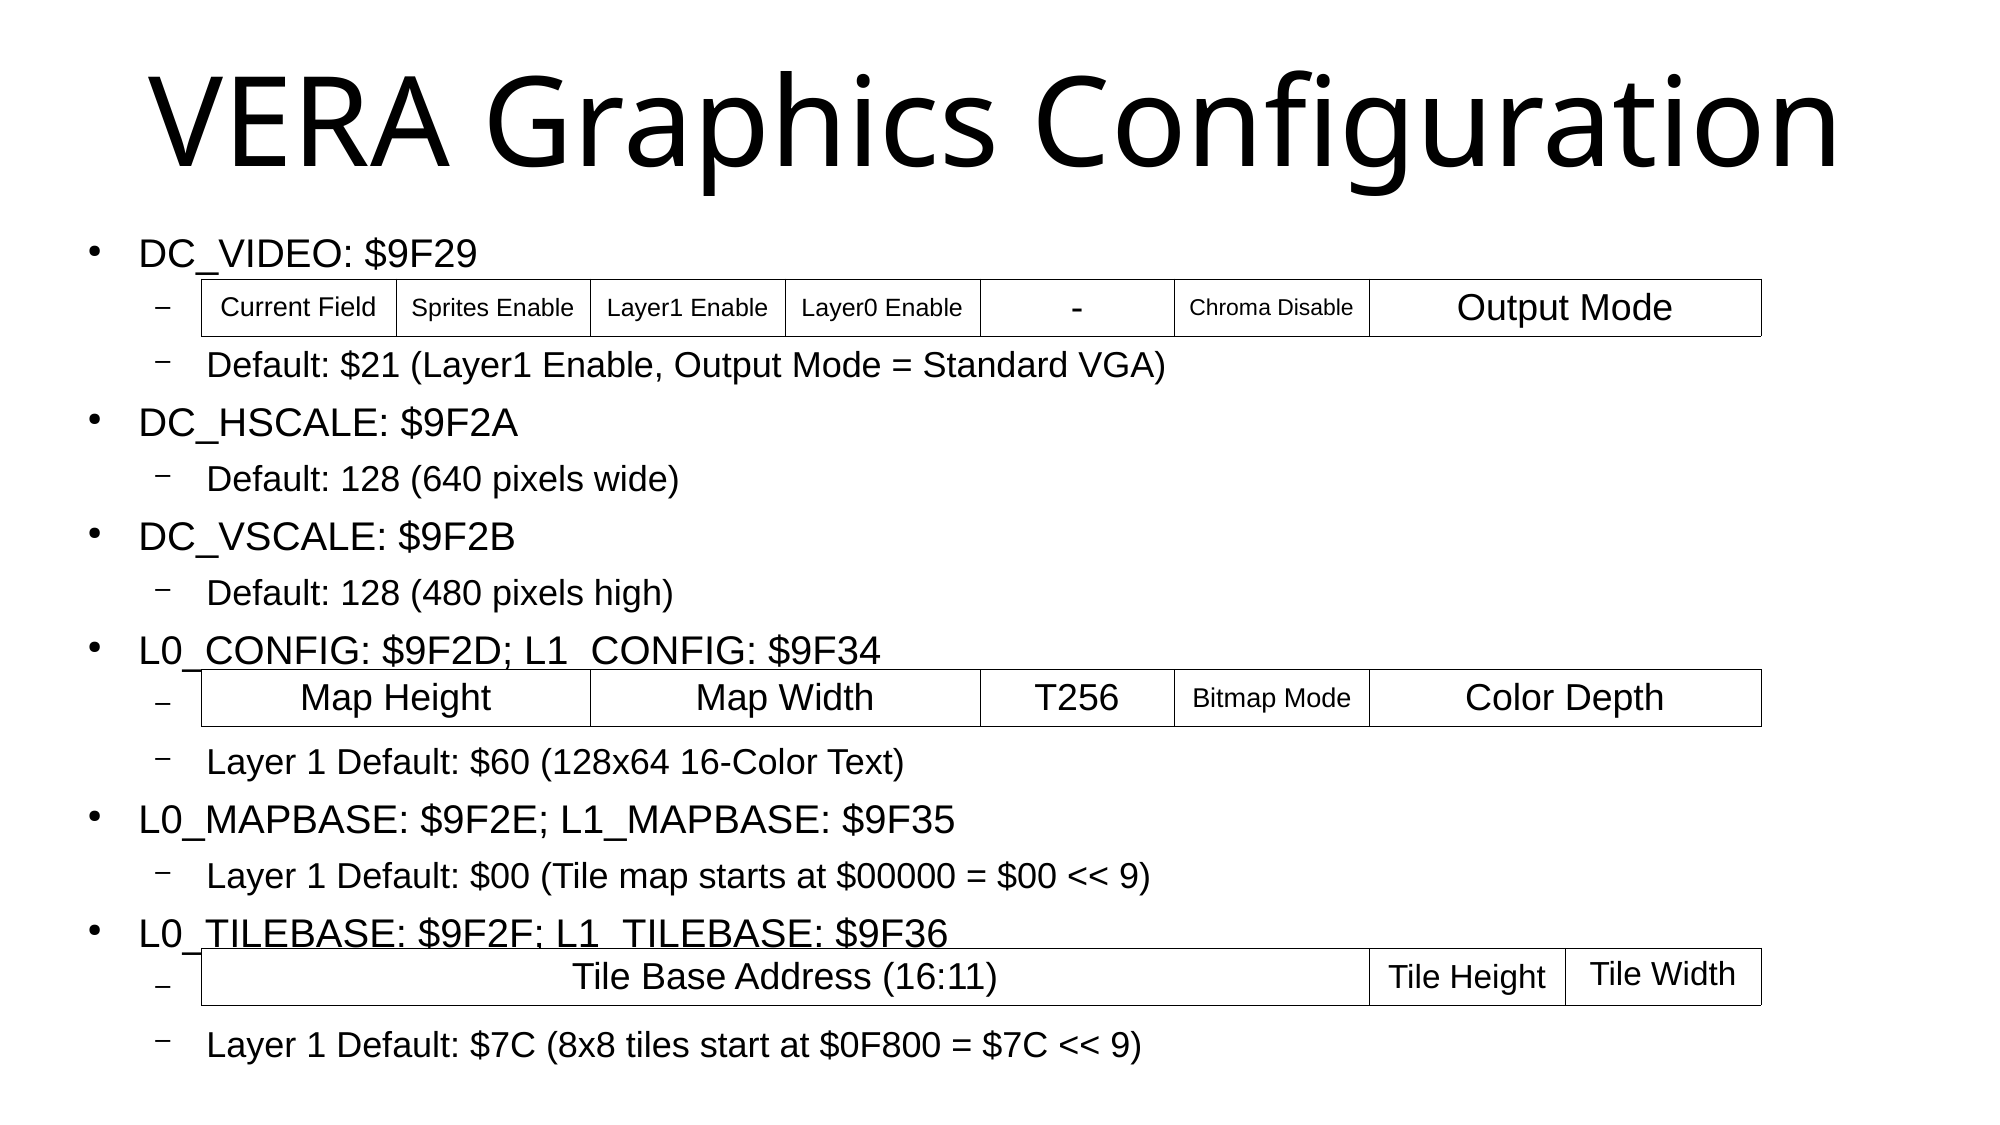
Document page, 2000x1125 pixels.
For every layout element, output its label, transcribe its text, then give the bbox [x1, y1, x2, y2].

table_header Layer1 Enable [591, 280, 785, 336]
table_header - [981, 280, 1174, 336]
table_header Current Field [202, 280, 396, 336]
table_header Layer0 Enable [786, 280, 980, 336]
table_header T256 [981, 670, 1174, 726]
text_box [201, 855, 231, 926]
table_header Sprites Enable [397, 280, 590, 336]
table_header Tile Base Address (16:11) [202, 949, 1369, 1005]
table_header Output Mode [1370, 280, 1761, 336]
table_header Map Height [202, 670, 590, 726]
table_header Tile Width [1566, 949, 1761, 1005]
table_header Chroma Disable [1175, 280, 1369, 336]
list DC_VIDEO: $9F29 Default: $21 (Layer1 Enable, Output Mode = Standard VGA) DC_HSCALE: $9F2A Default: 128 (640 pixels wide) DC_VSCALE: $9F2B Default: 128 (480 pixels high) L0_CONFIG: $9F2D; L1_CONFIG: $9F34 Layer 1 Default: $60 (128x64 16-Color Text) L0_MAPBASE: $9F2E; L1_MAPBASE: $9F35 Layer 1 Default: $00 (Tile map starts at $00000 = $00 << 9) L0_TILEBASE: $9F2F; L1_TILEBASE: $9F36 Layer 1 Default: $7C (8x8 tiles start at $0F800 = $7C << 9) [55, 235, 1908, 1081]
table_header Tile Height [1370, 949, 1565, 1005]
title VERA Graphics Configuration [28, 17, 1964, 235]
table_header Bitmap Mode [1175, 670, 1369, 726]
table_header Map Width [591, 670, 980, 726]
table_header Color Depth [1370, 670, 1761, 726]
